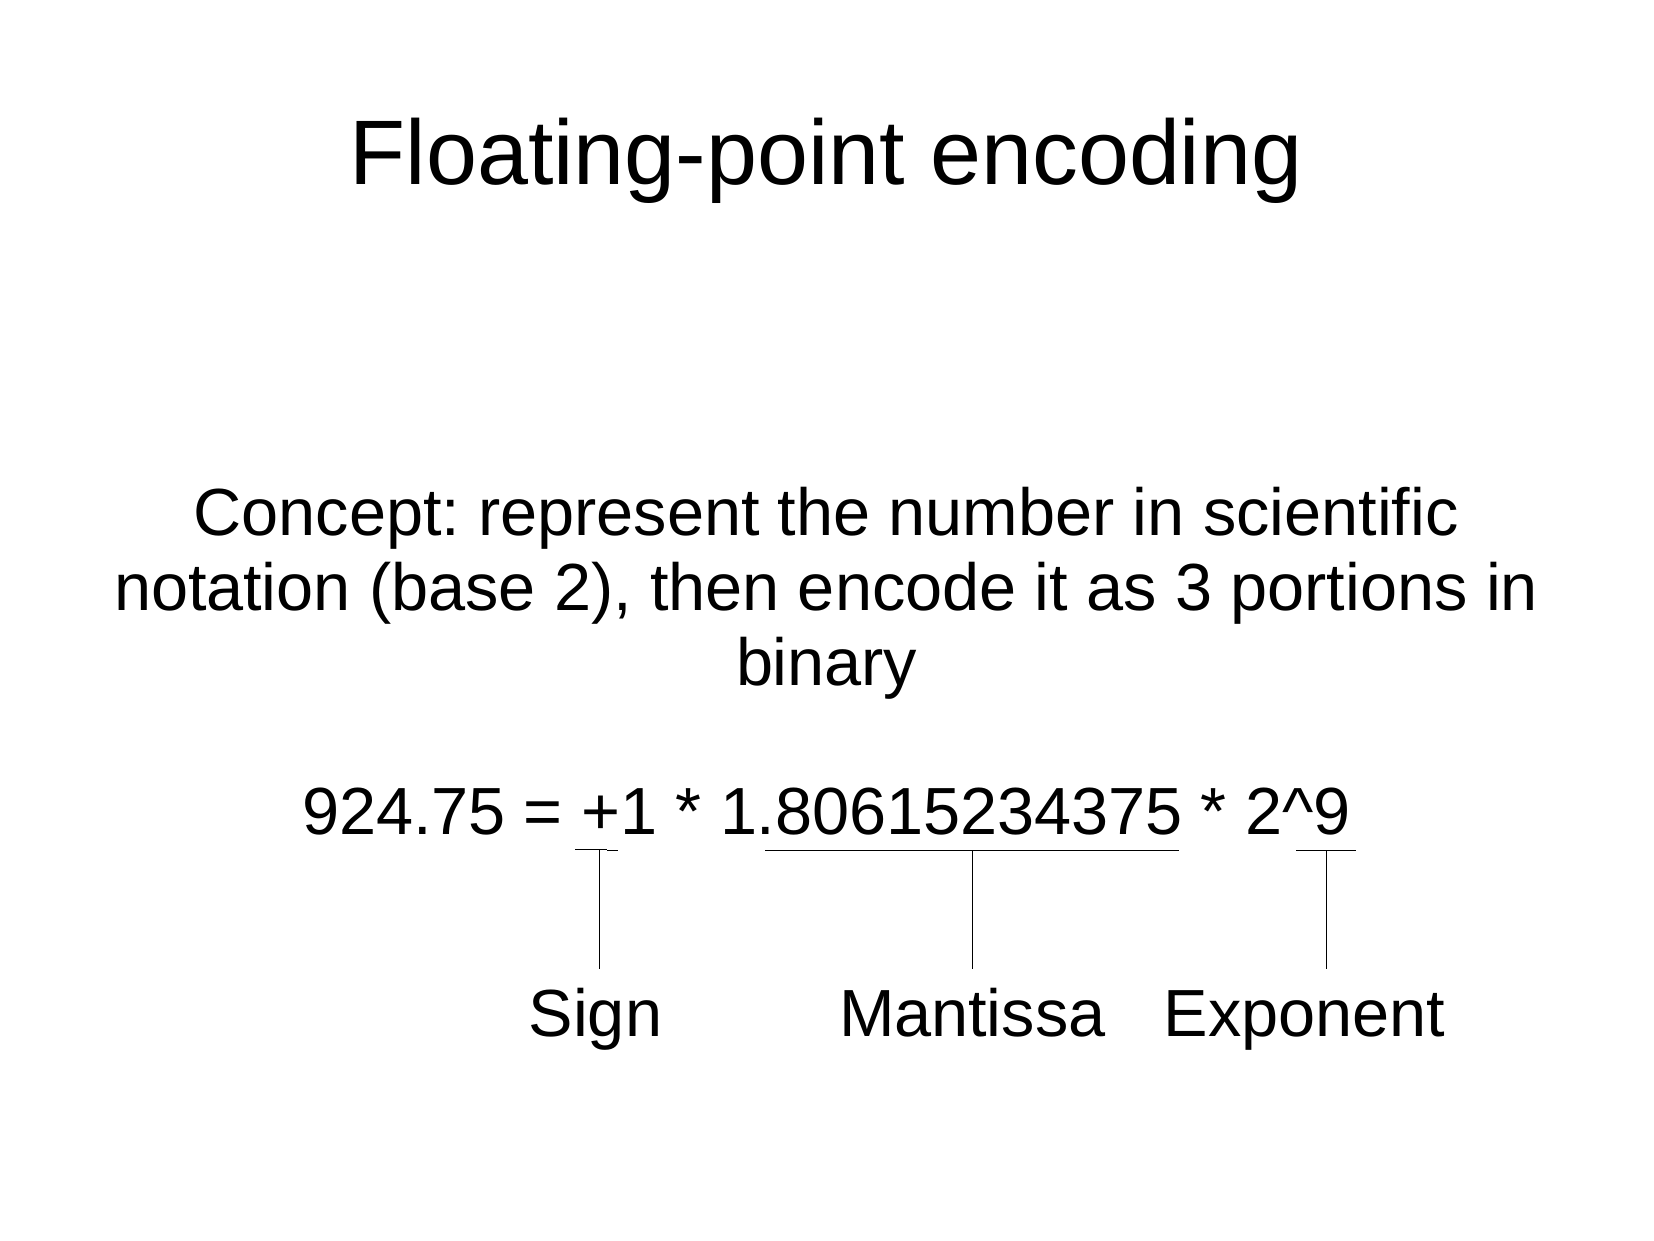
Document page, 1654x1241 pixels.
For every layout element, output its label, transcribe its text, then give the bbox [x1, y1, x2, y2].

title Floating-point encoding [82, 49, 1571, 257]
text_box Sign [513, 968, 677, 1058]
text_box Exponent [1149, 968, 1461, 1058]
text_box Mantissa [824, 968, 1121, 1058]
subtitle Concept: represent the number in scientific notation (base 2), then encode it as 3 portions in binary 924.75 = +1 * 1.80615234375 * 2^9 [82, 297, 1571, 1102]
